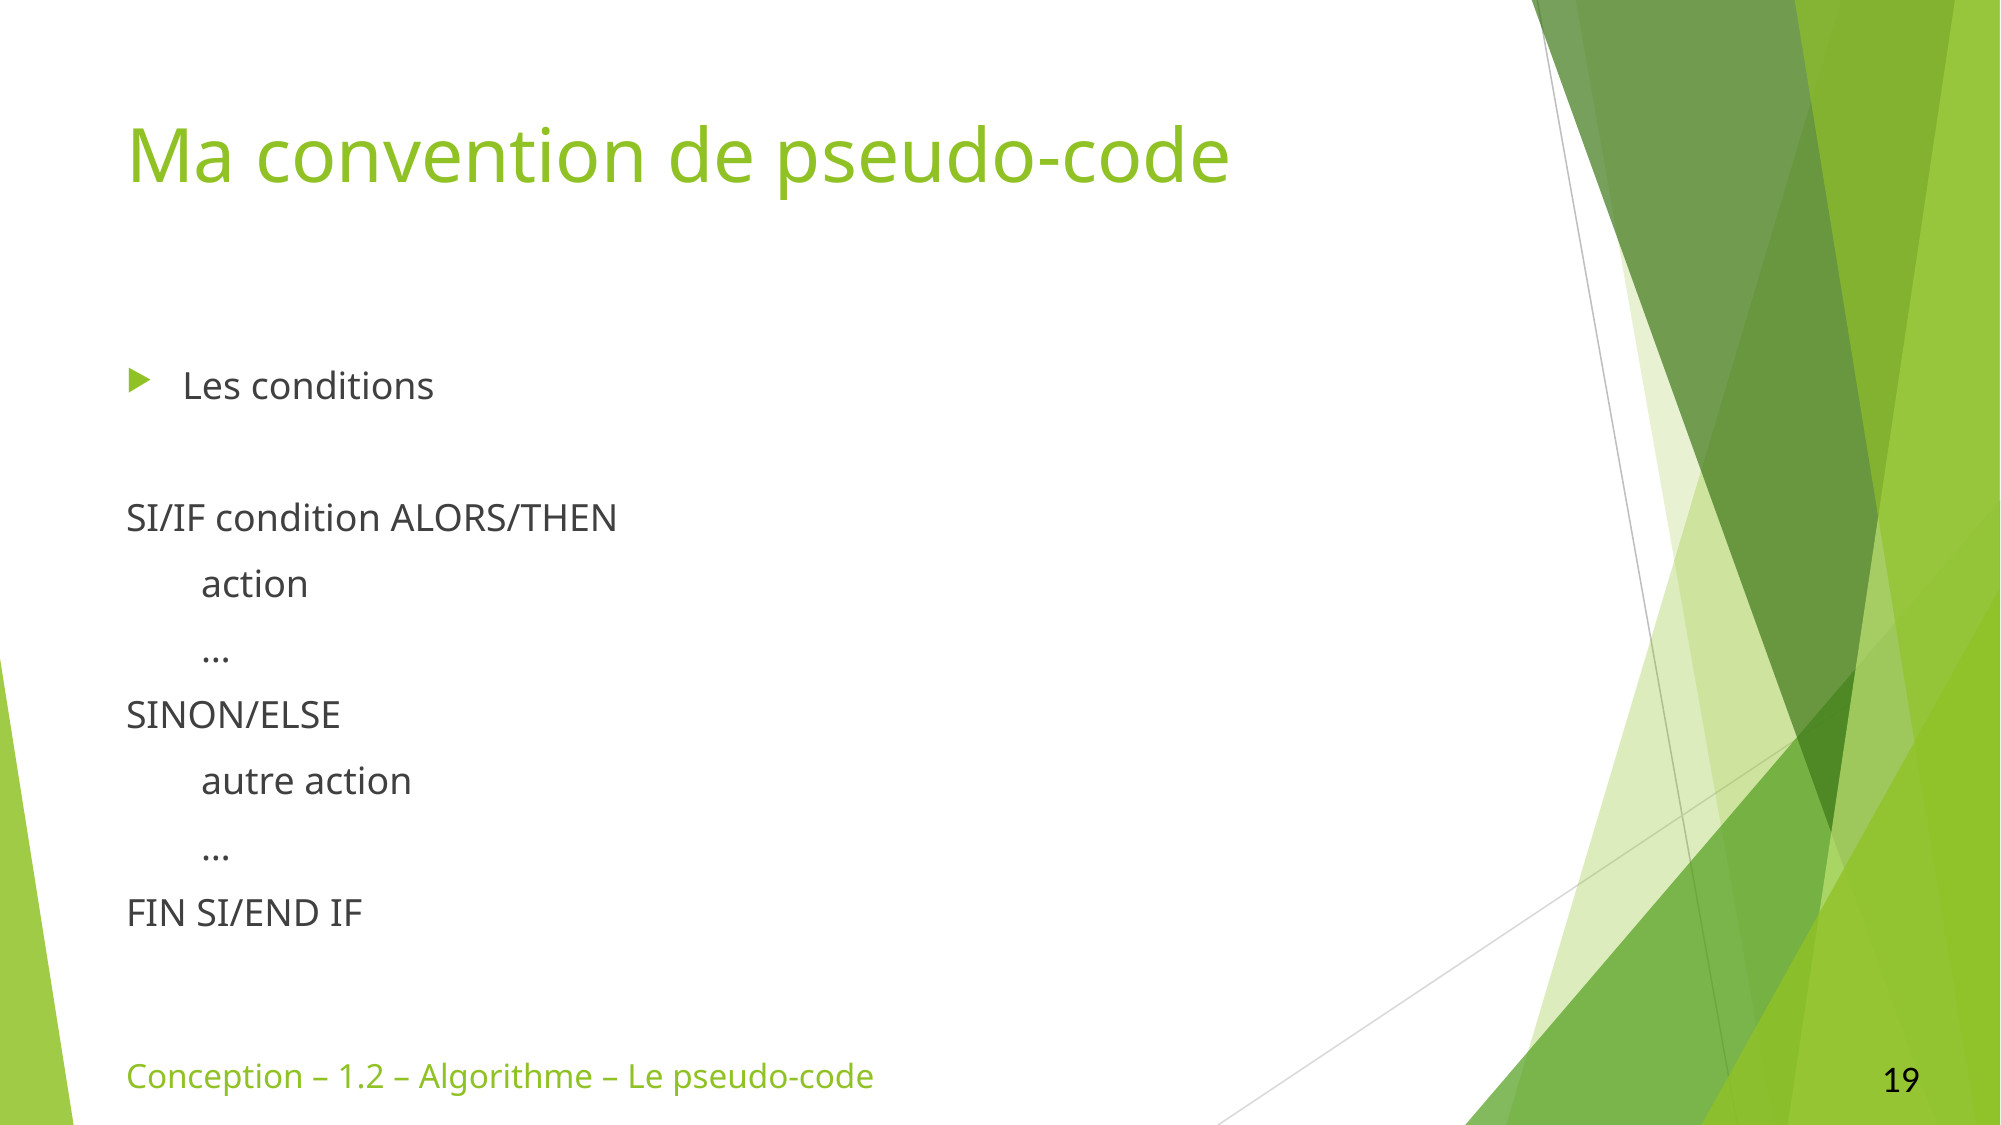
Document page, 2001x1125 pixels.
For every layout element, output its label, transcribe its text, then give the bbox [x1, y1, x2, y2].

text_box Conception – 1.2 – Algorithme – Le pseudo-code [111, 1047, 1094, 1109]
title Ma convention de pseudo-code [111, 99, 1522, 317]
text_box [1866, 1047, 1979, 1108]
list Les conditions SI/IF condition ALORS/THEN action … SINON/ELSE autre action … FIN SI/END IF [111, 354, 1522, 992]
